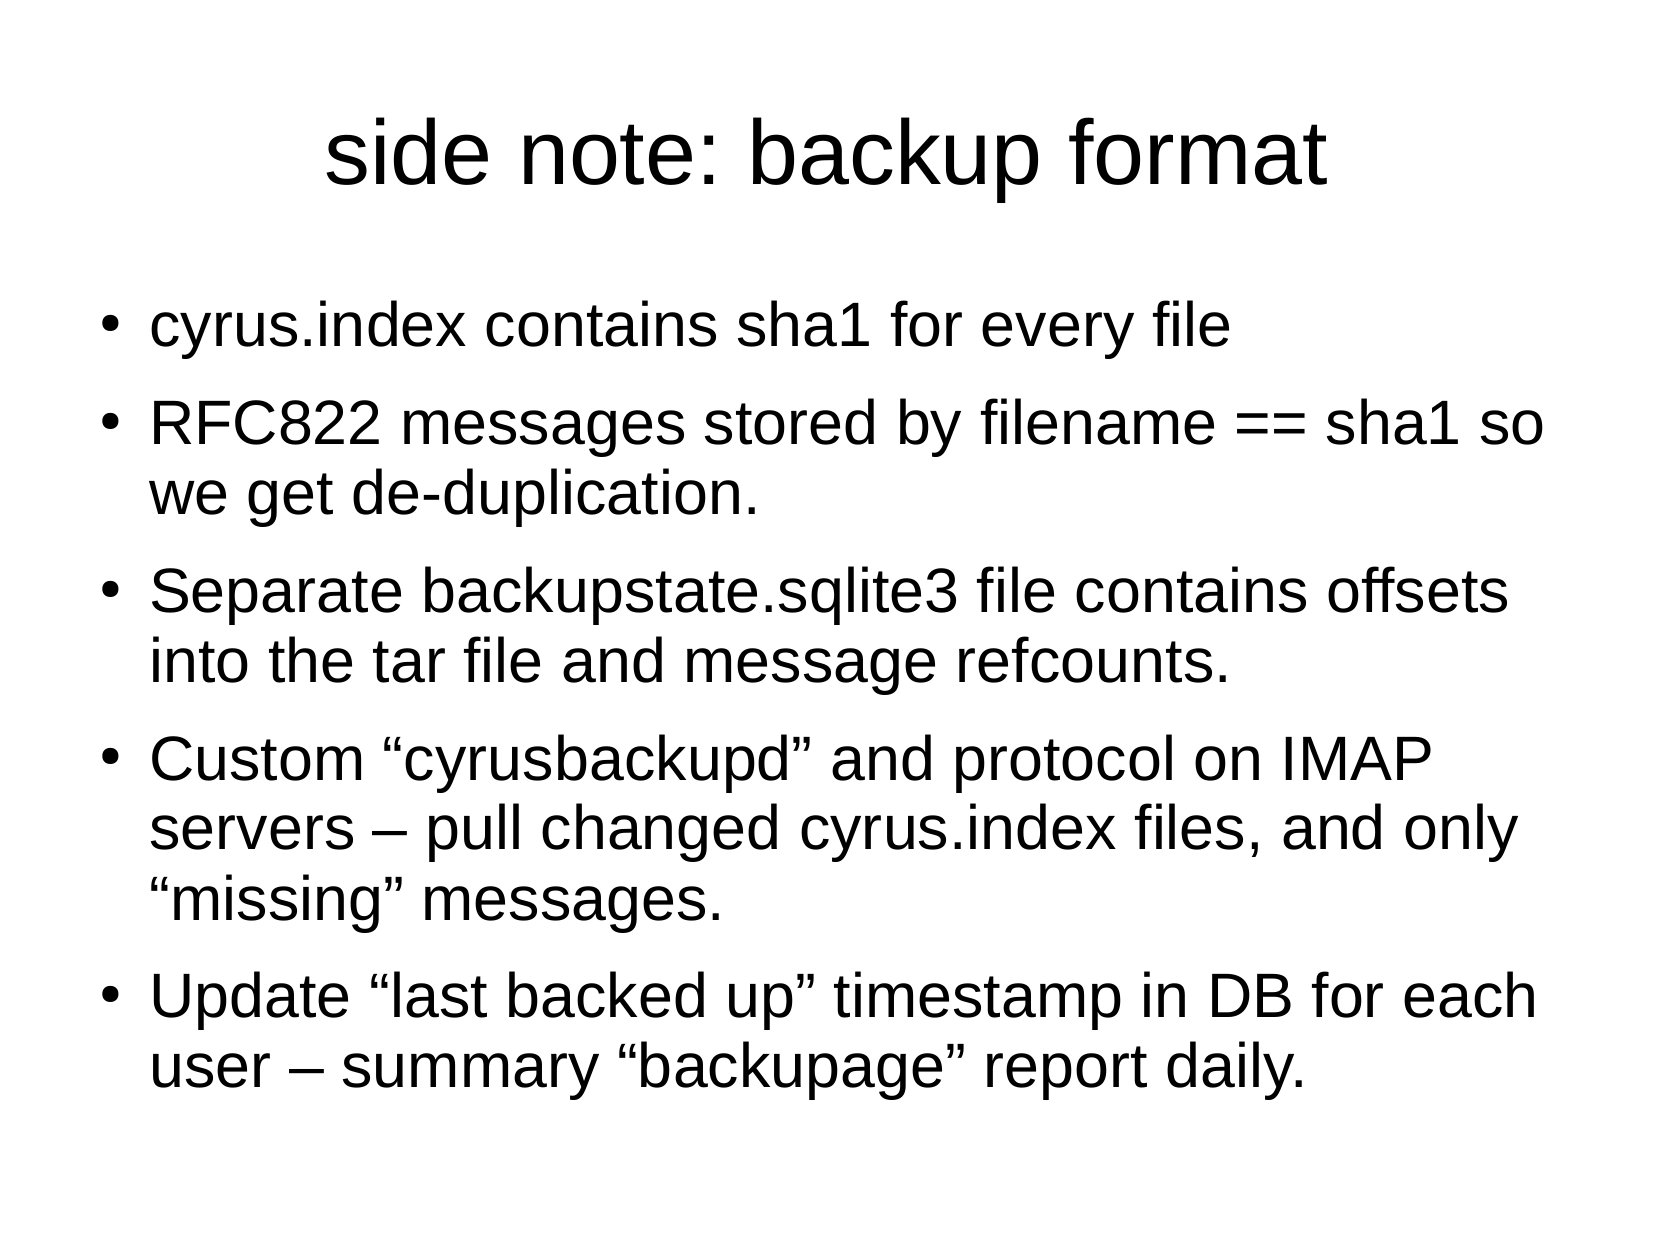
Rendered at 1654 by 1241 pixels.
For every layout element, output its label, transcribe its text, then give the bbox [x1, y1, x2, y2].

title side note: backup format [82, 49, 1571, 257]
list cyrus.index contains sha1 for every file RFC822 messages stored by filename == sha1 so we get de-duplication. Separate backupstate.sqlite3 file contains offsets into the tar file and message refcounts. Custom “cyrusbackupd” and protocol on IMAP servers – pull changed cyrus.index files, and only “missing” messages. Update “last backed up” timestamp in DB for each user – summary “backupage” report daily. [82, 290, 1571, 1109]
